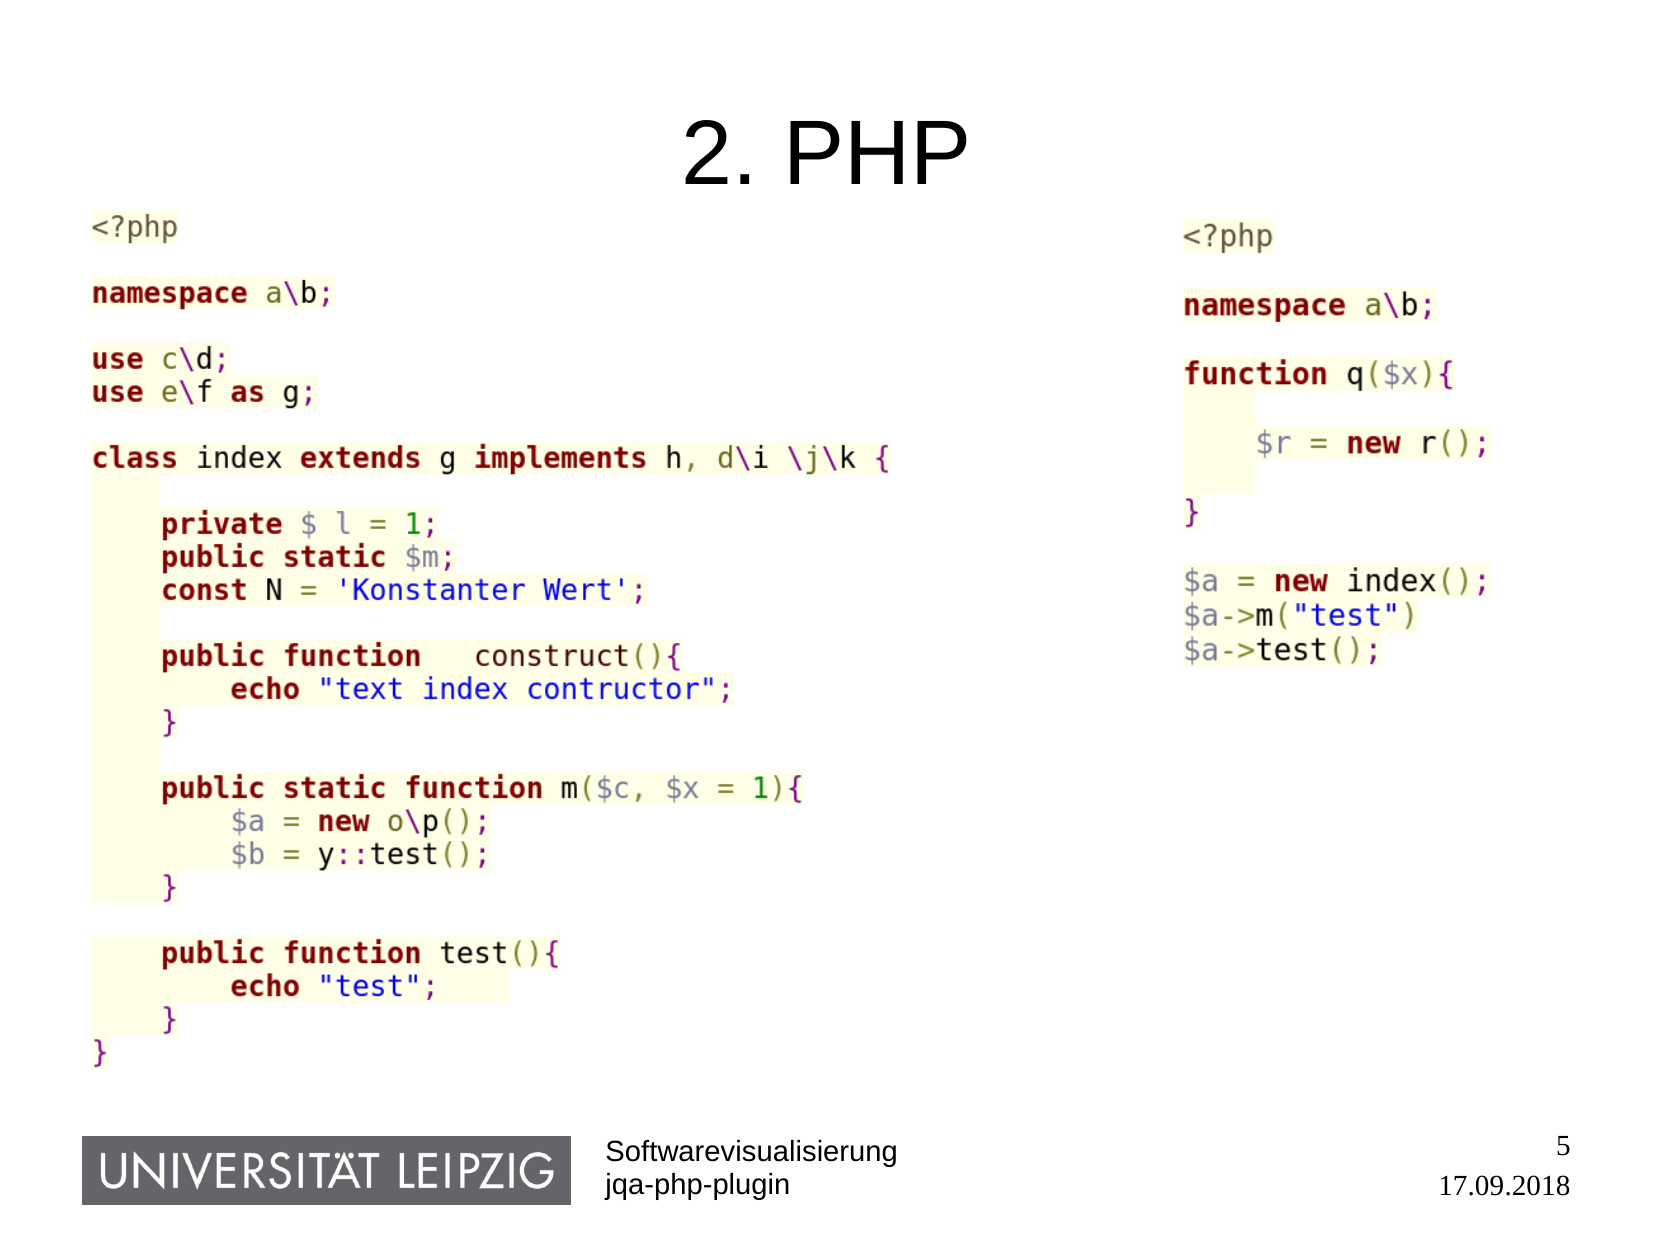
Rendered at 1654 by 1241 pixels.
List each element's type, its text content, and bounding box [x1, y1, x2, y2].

picture [82, 209, 907, 1075]
picture [1181, 212, 1536, 671]
title 2. PHP [82, 49, 1571, 257]
picture [82, 1136, 571, 1205]
